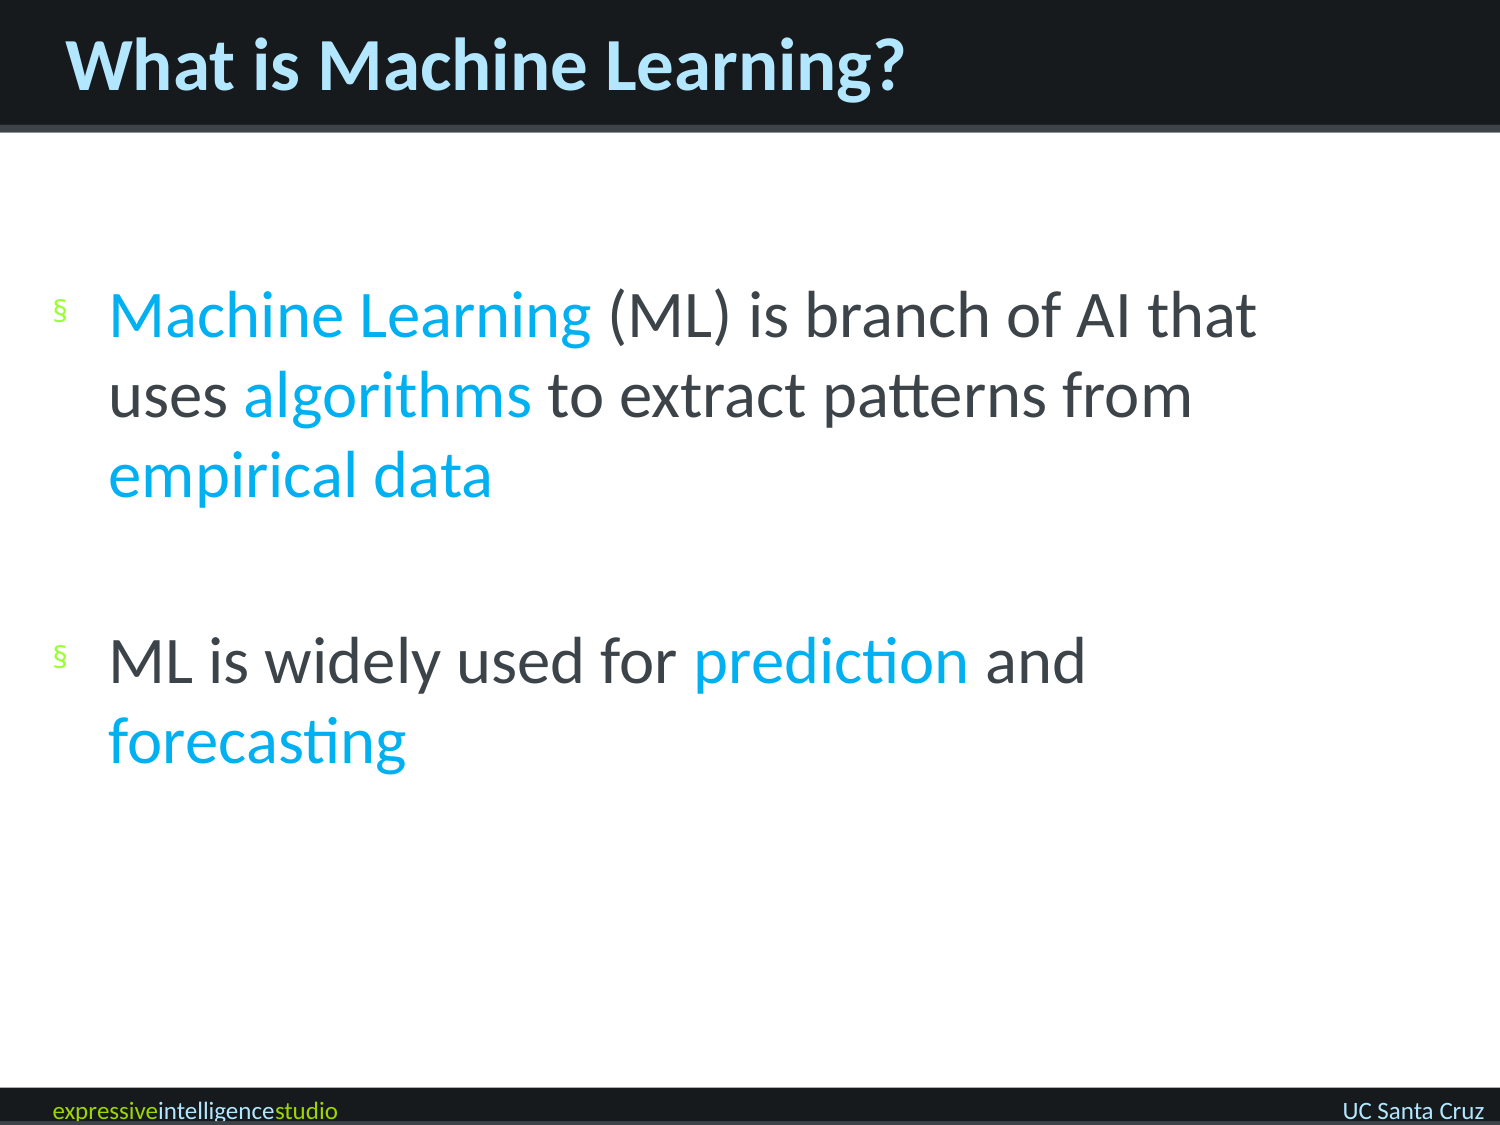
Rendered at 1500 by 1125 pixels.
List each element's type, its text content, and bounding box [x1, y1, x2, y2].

title What is Machine Learning? [50, 0, 1400, 130]
list Machine Learning (ML) is branch of AI that uses algorithms to extract patterns from empirical data ML is widely used for prediction and forecasting [37, 162, 1388, 993]
